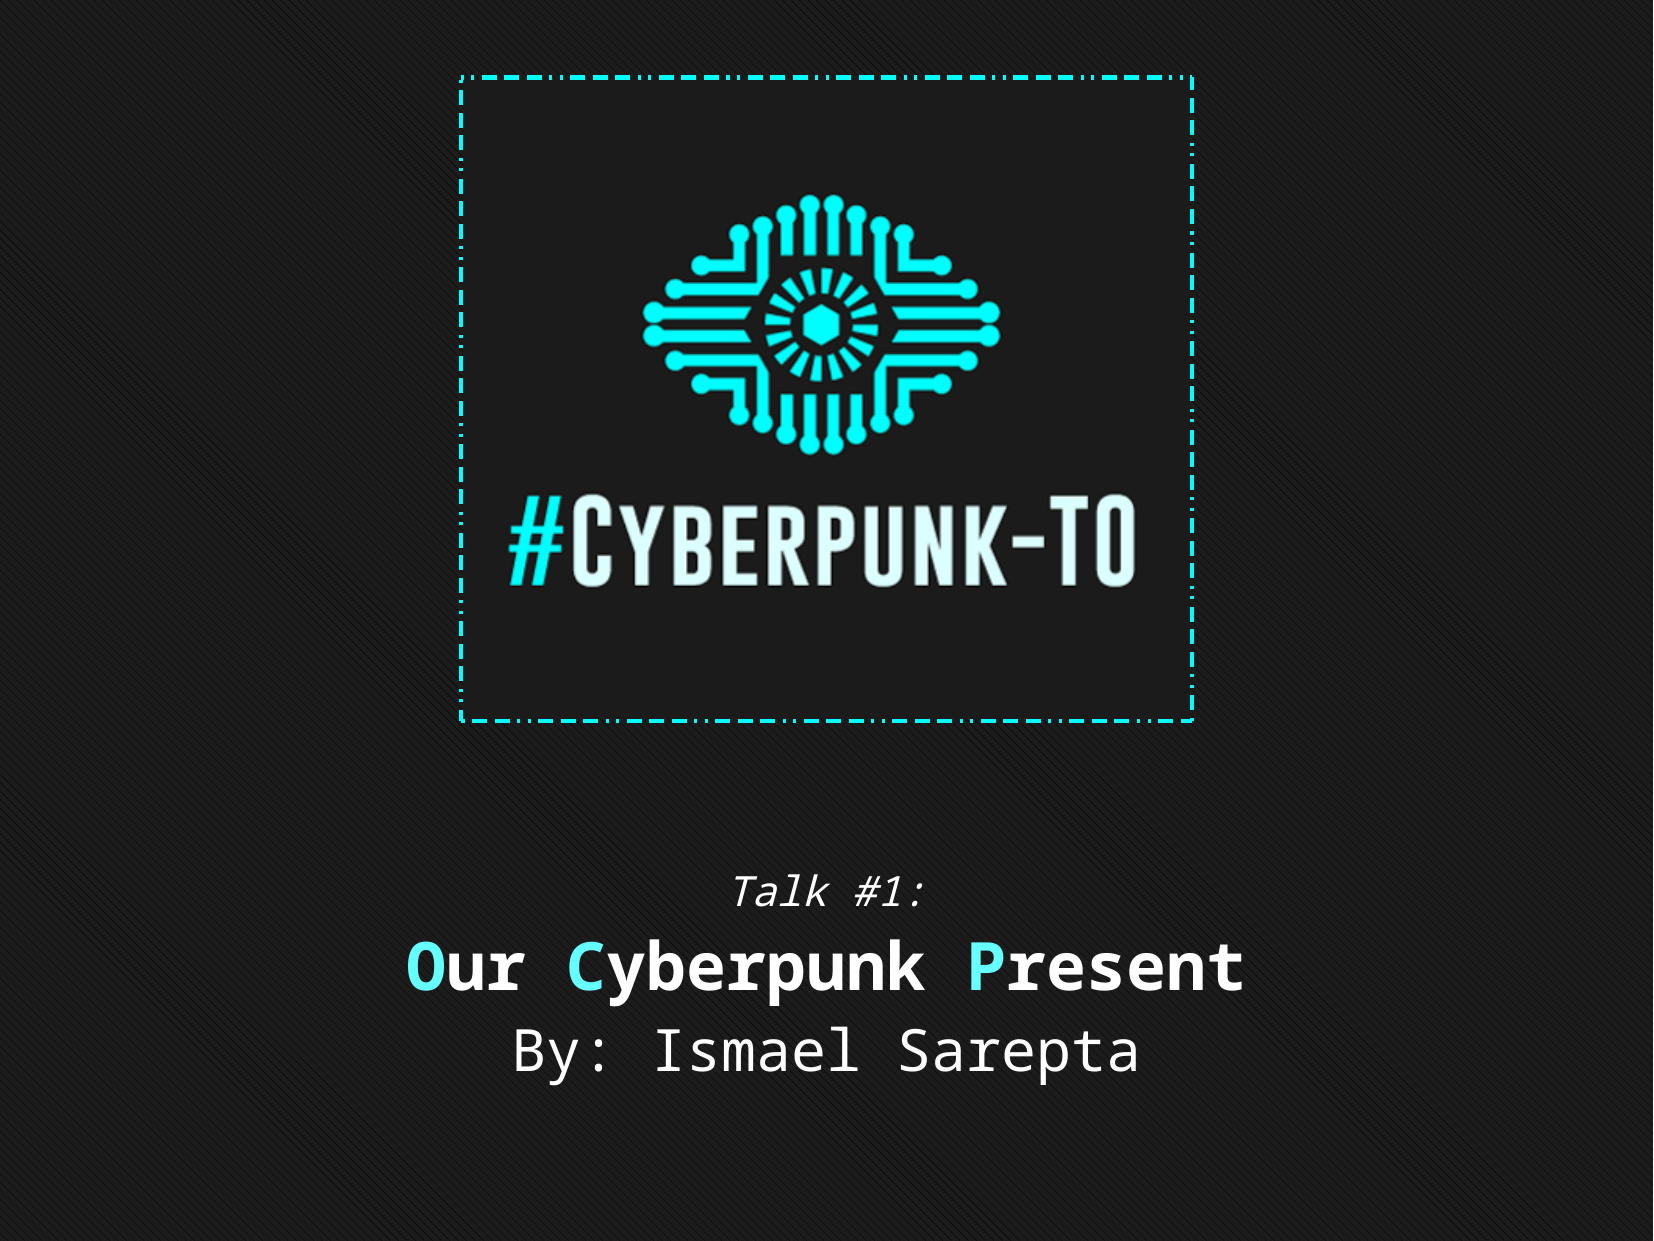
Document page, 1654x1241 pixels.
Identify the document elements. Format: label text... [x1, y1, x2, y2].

text_box Talk #1: Our Cyberpunk Present By: Ismael Sarepta [308, 854, 1344, 1094]
picture [463, 79, 1190, 719]
